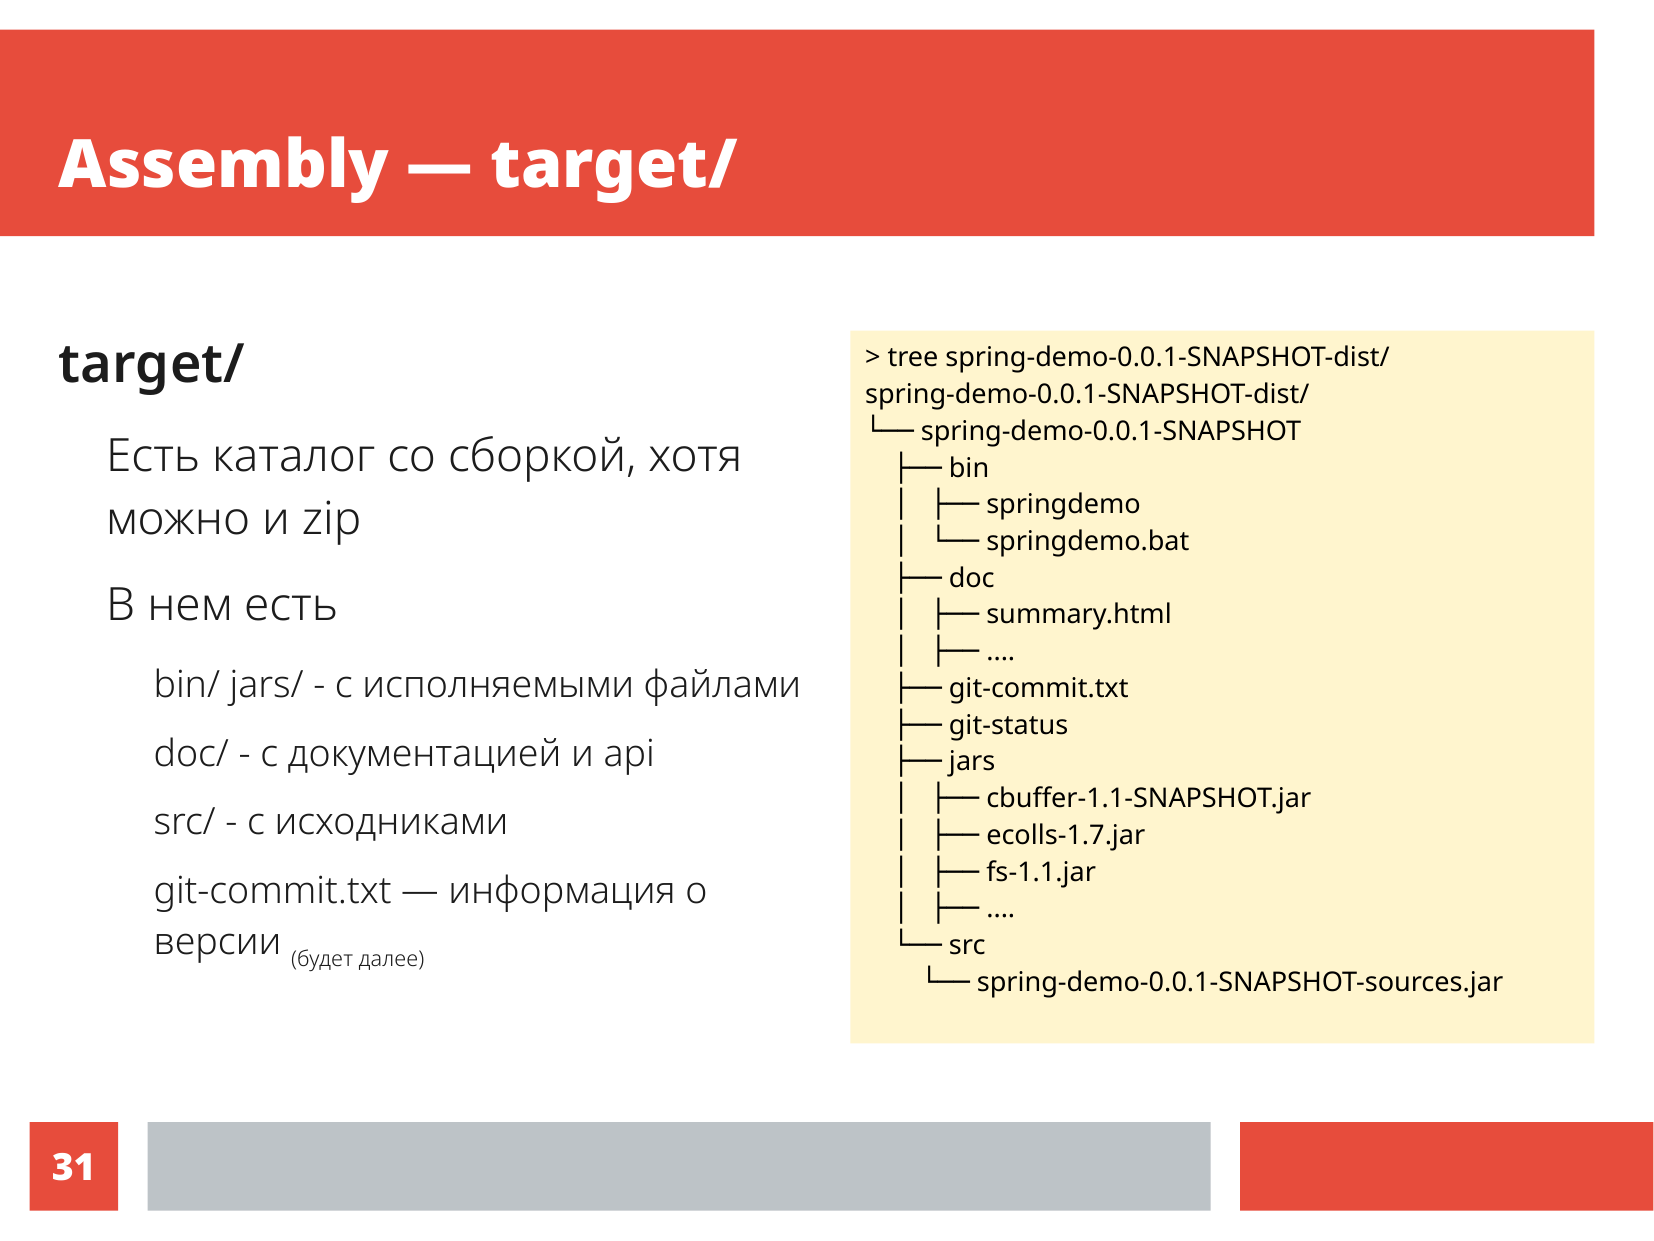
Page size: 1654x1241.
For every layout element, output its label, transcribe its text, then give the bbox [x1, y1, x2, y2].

text_box > tree spring-demo-0.0.1-SNAPSHOT-dist/ spring-demo-0.0.1-SNAPSHOT-dist/ └── spring-demo-0.0.1-SNAPSHOT ├── bin │ ├── springdemo │ └── springdemo.bat ├── doc │ ├── summary.html │ ├── .... ├── git-commit.txt ├── git-status ├── jars │ ├── cbuffer-1.1-SNAPSHOT.jar │ ├── ecolls-1.7.jar │ ├── fs-1.1.jar │ ├── .... └── src └── spring-demo-0.0.1-SNAPSHOT-sources.jar [850, 330, 1595, 940]
title Assembly — target/ [59, 59, 1595, 207]
list target/ Есть каталог со сборкой, хотя можно и zip В нем есть bin/ jars/ - с исполняемыми файлами doc/ - с документацией и api src/ - с исходниками git-commit.txt — информация о версии (будет далее) [59, 324, 815, 1093]
